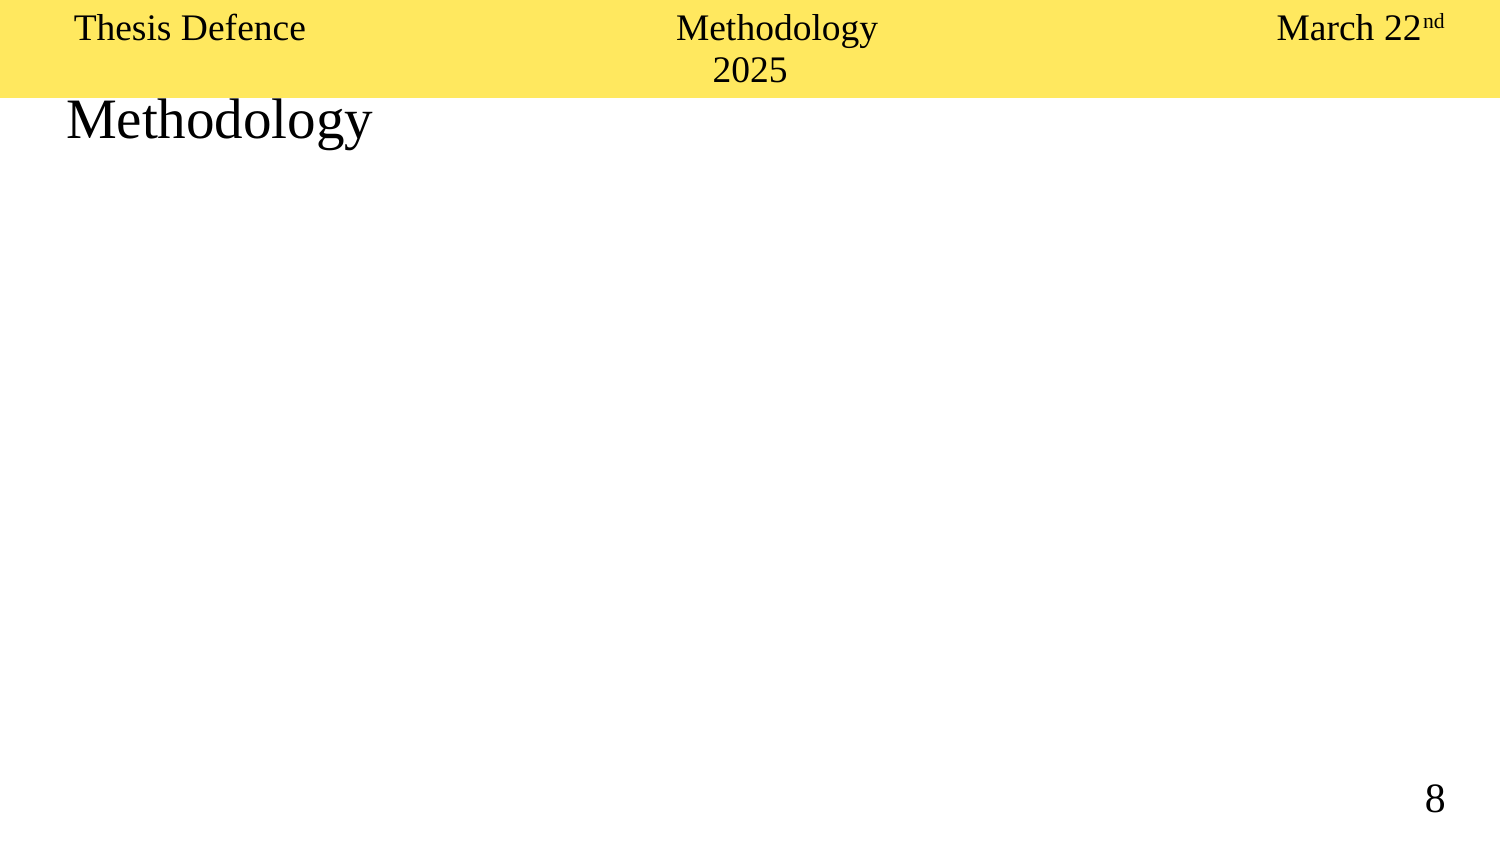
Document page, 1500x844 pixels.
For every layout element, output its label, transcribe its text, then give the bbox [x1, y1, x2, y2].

text_box Thesis Defence Methodology March 22nd 2025 [0, 0, 1500, 60]
title Methodology [51, 98, 1449, 167]
